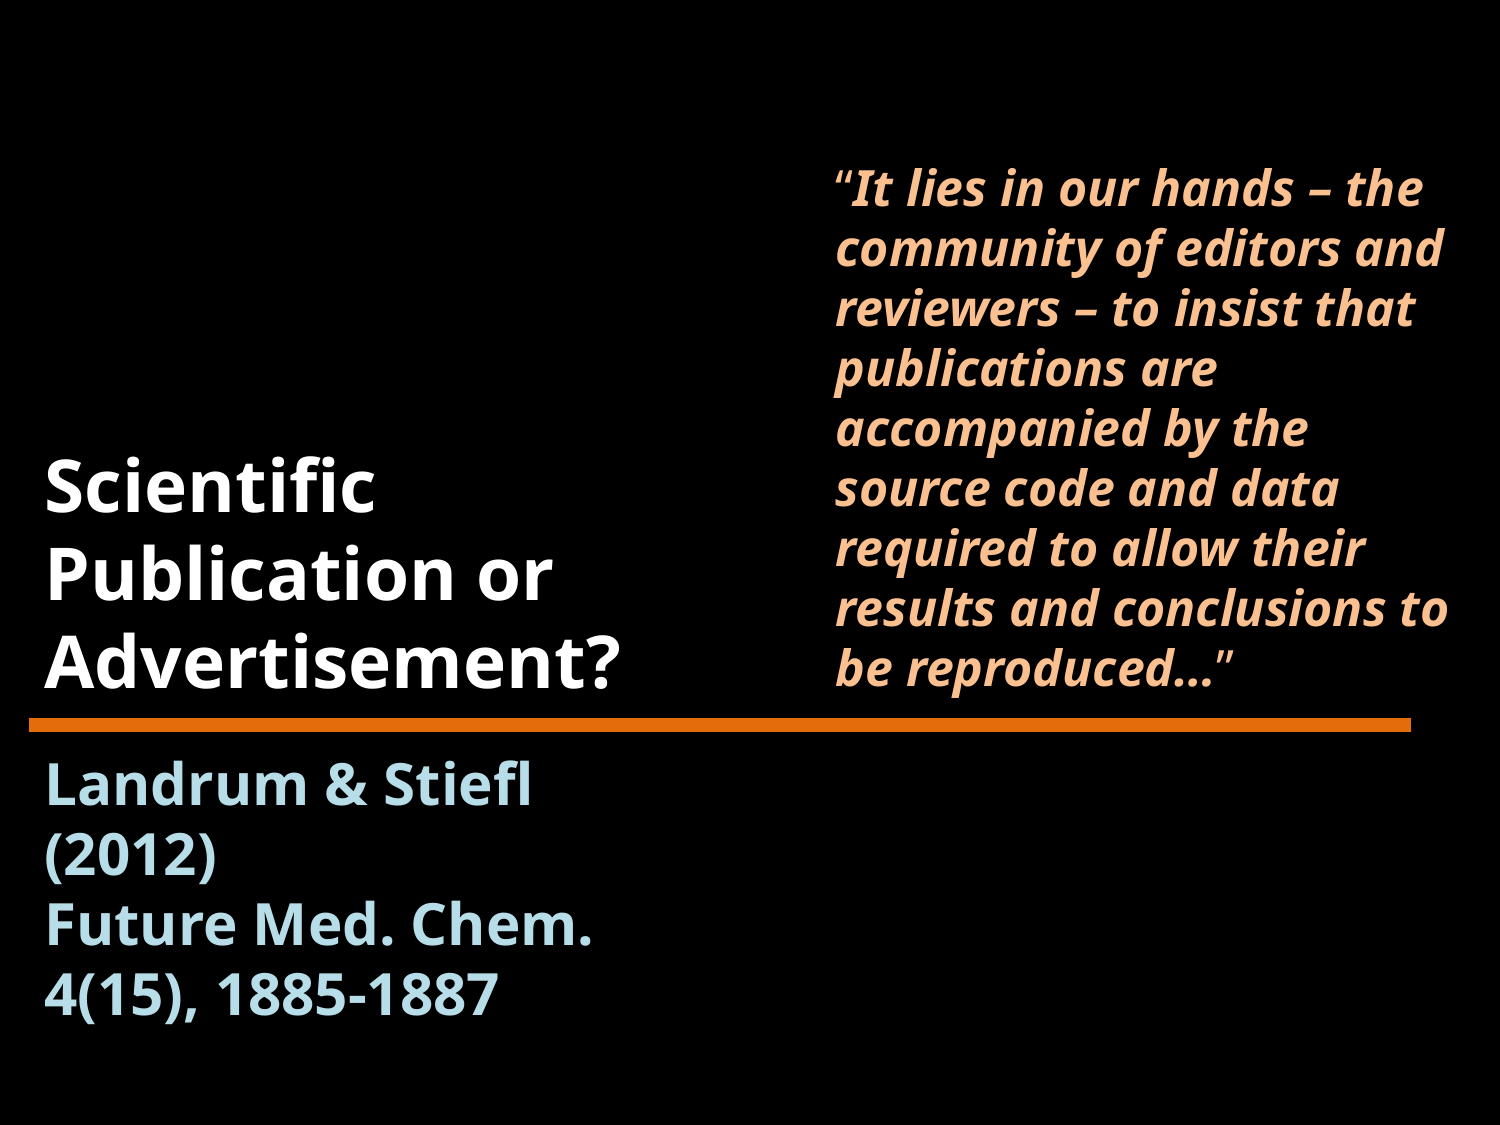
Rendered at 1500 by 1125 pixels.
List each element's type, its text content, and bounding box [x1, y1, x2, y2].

text_box “It lies in our hands – the community of editors and reviewers – to insist that publications are accompanied by the source code and data required to allow their results and conclusions to be reproduced…” [821, 149, 1482, 704]
text_box Landrum & Stiefl (2012) Future Med. Chem. 4(15), 1885-1887 [29, 739, 715, 967]
text_box Scientific Publication or Advertisement? [29, 432, 752, 713]
